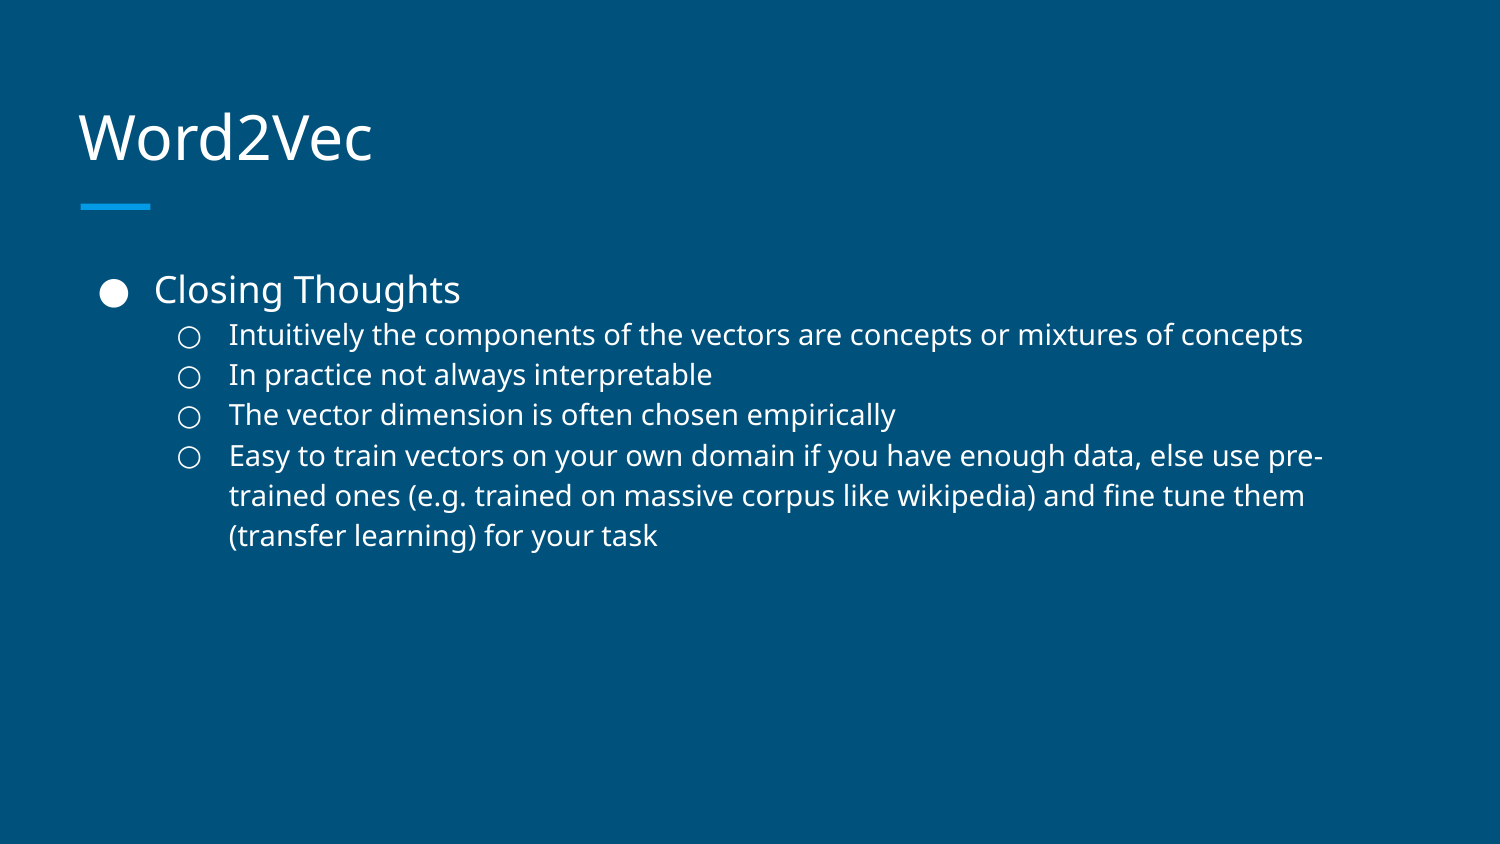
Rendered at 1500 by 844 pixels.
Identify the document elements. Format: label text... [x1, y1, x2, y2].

list Closing Thoughts Intuitively the components of the vectors are concepts or mixtures of concepts In practice not always interpretable The vector dimension is often chosen empirically Easy to train vectors on your own domain if you have enough data, else use pre-trained ones (e.g. trained on massive corpus like wikipedia) and fine tune them (transfer learning) for your task [63, 244, 1437, 750]
title Word2Vec [63, 75, 1437, 188]
